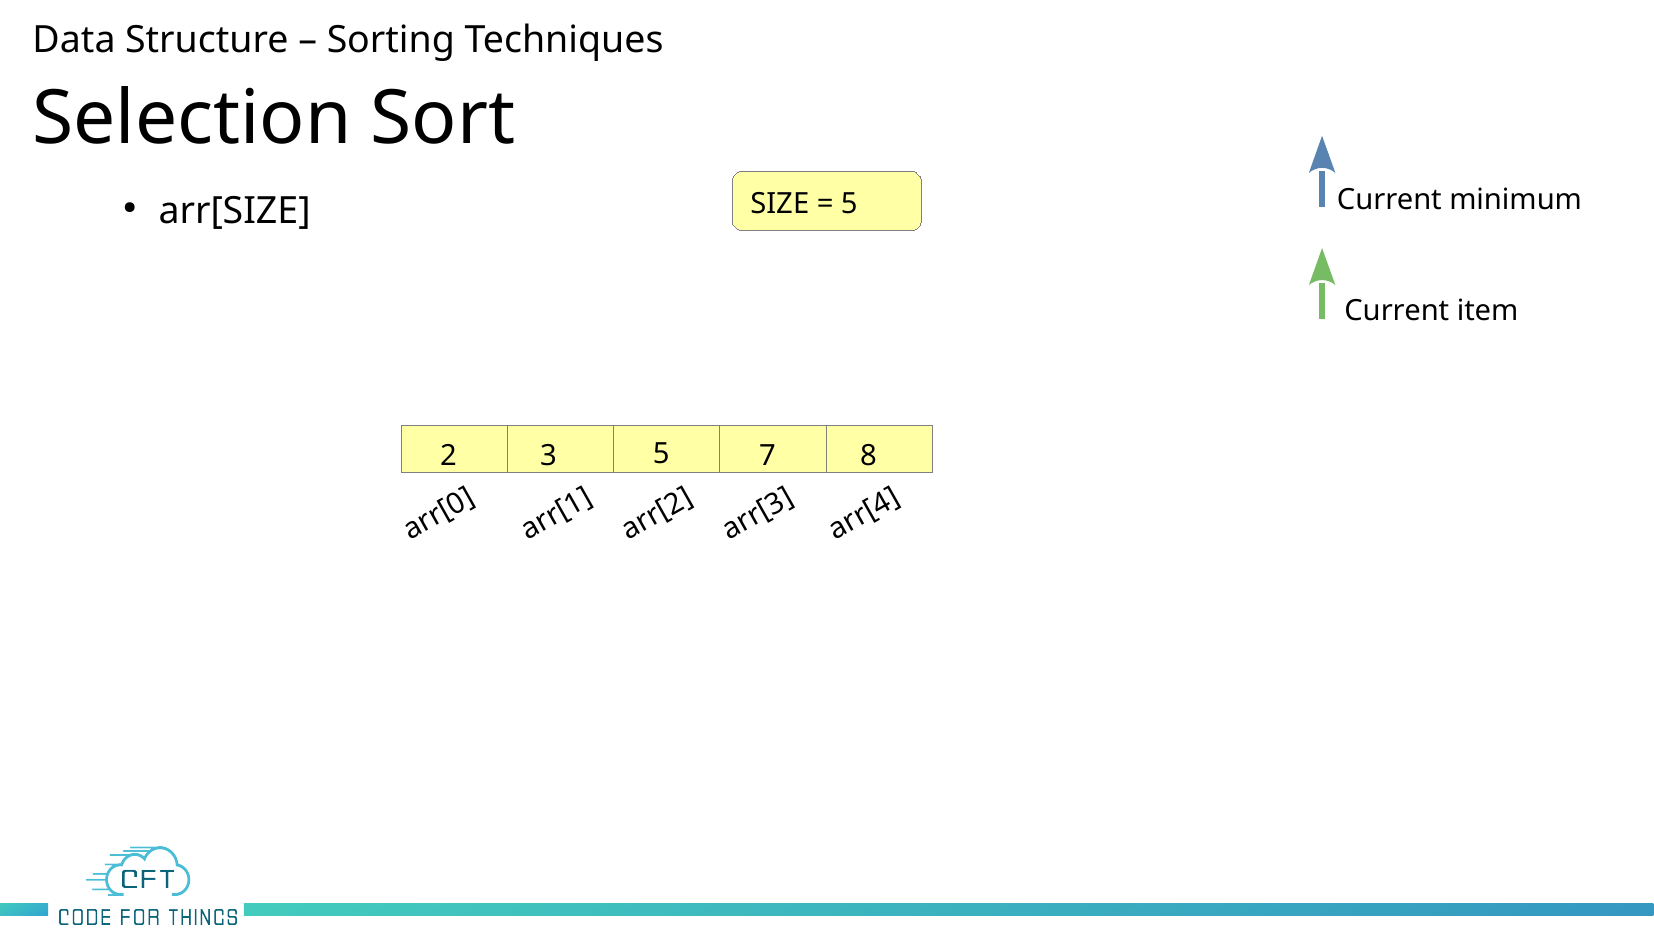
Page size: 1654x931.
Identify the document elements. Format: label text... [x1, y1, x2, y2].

text_box 3 [525, 427, 593, 477]
text_box Current minimum [1322, 171, 1611, 221]
text_box arr[3] [696, 473, 839, 566]
text_box SIZE = 5 [735, 175, 916, 225]
text_box arr[2] [596, 475, 733, 566]
text_box 5 [638, 425, 724, 475]
text_box 2 [425, 427, 492, 477]
text_box Current item [1329, 281, 1545, 331]
text_box [401, 425, 638, 473]
text_box arr[1] [495, 473, 632, 587]
text_box arr[SIZE] [108, 176, 353, 243]
text_box [732, 171, 922, 231]
text_box 8 [845, 427, 912, 477]
text_box arr[0] [377, 473, 519, 566]
text_box arr[4] [806, 473, 957, 587]
title Data Structure – Sorting Techniques Selection Sort [32, 12, 1184, 166]
text_box 7 [744, 427, 793, 477]
text_box [719, 425, 933, 473]
picture [59, 846, 237, 925]
